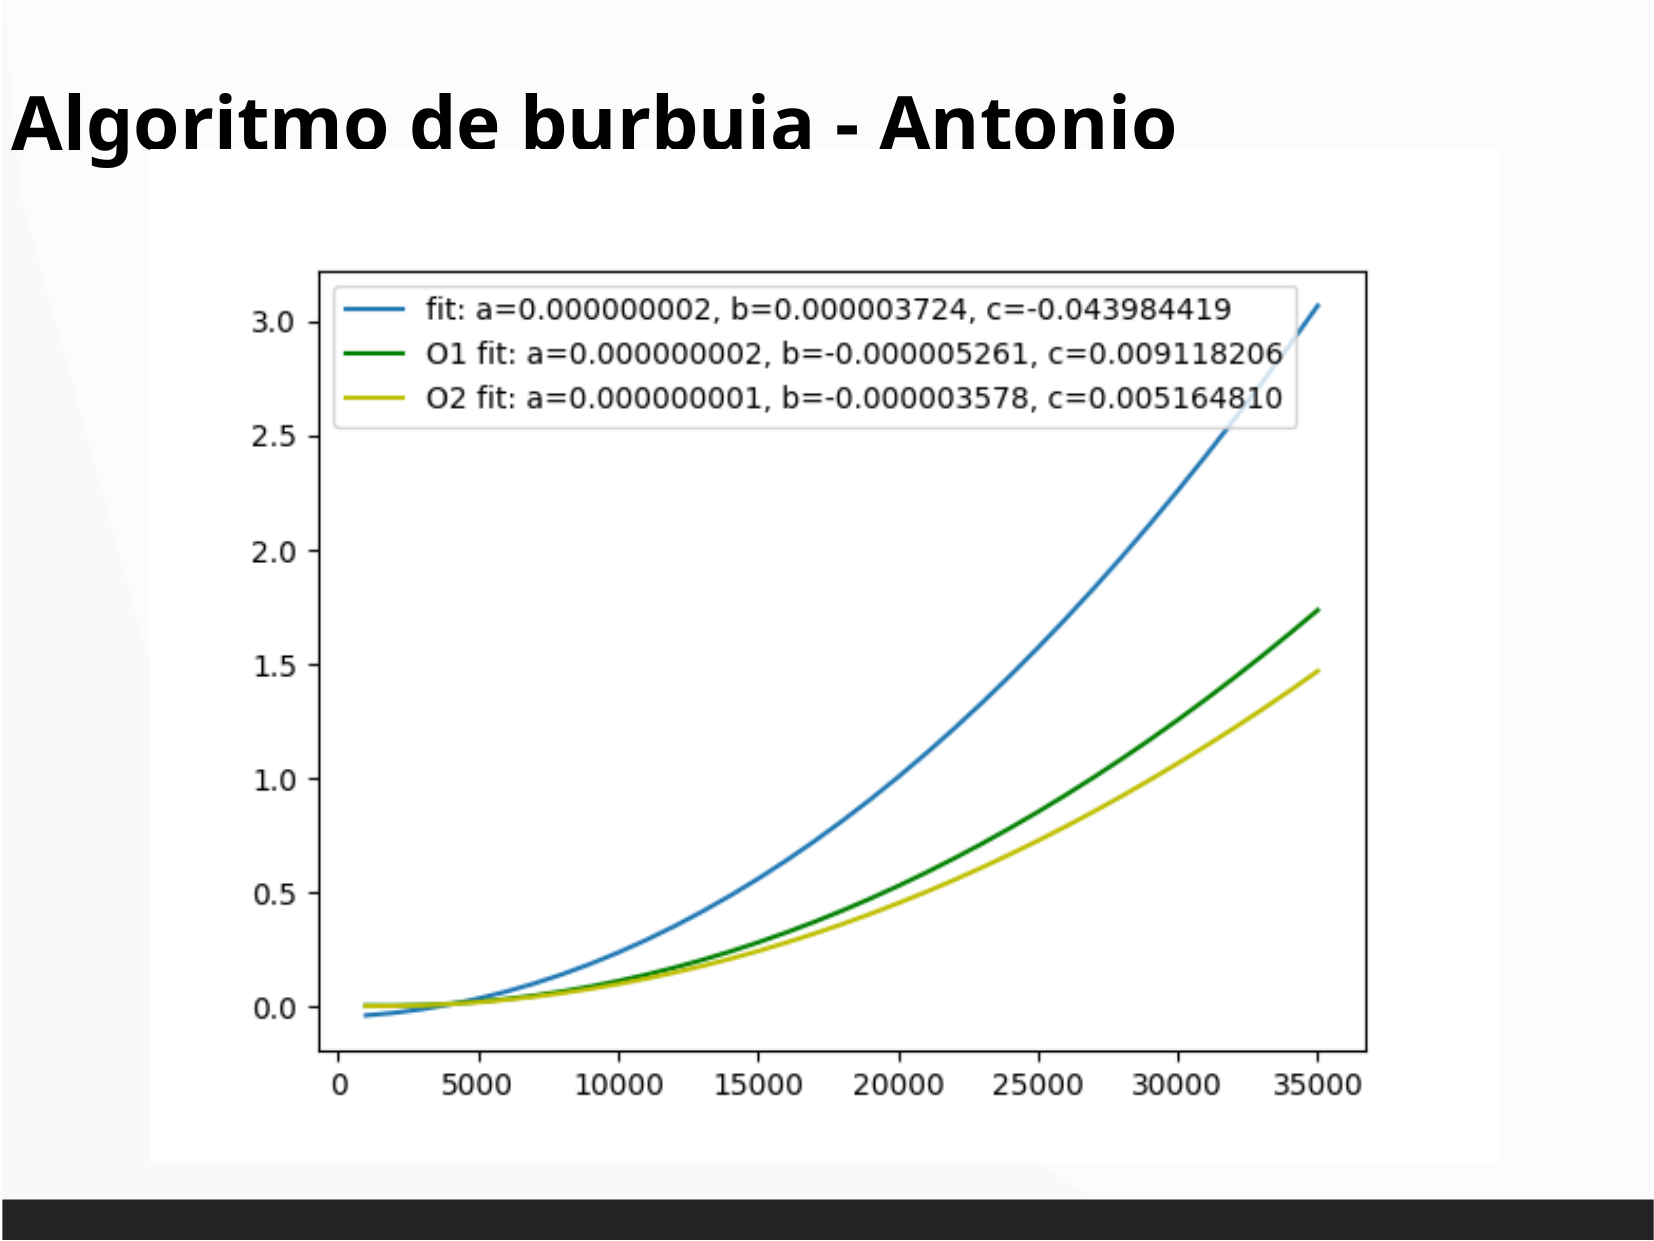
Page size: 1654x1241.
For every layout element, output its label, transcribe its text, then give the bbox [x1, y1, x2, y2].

picture [2, 0, 1654, 1241]
title Algoritmo de burbuja - Antonio [11, 17, 1501, 226]
